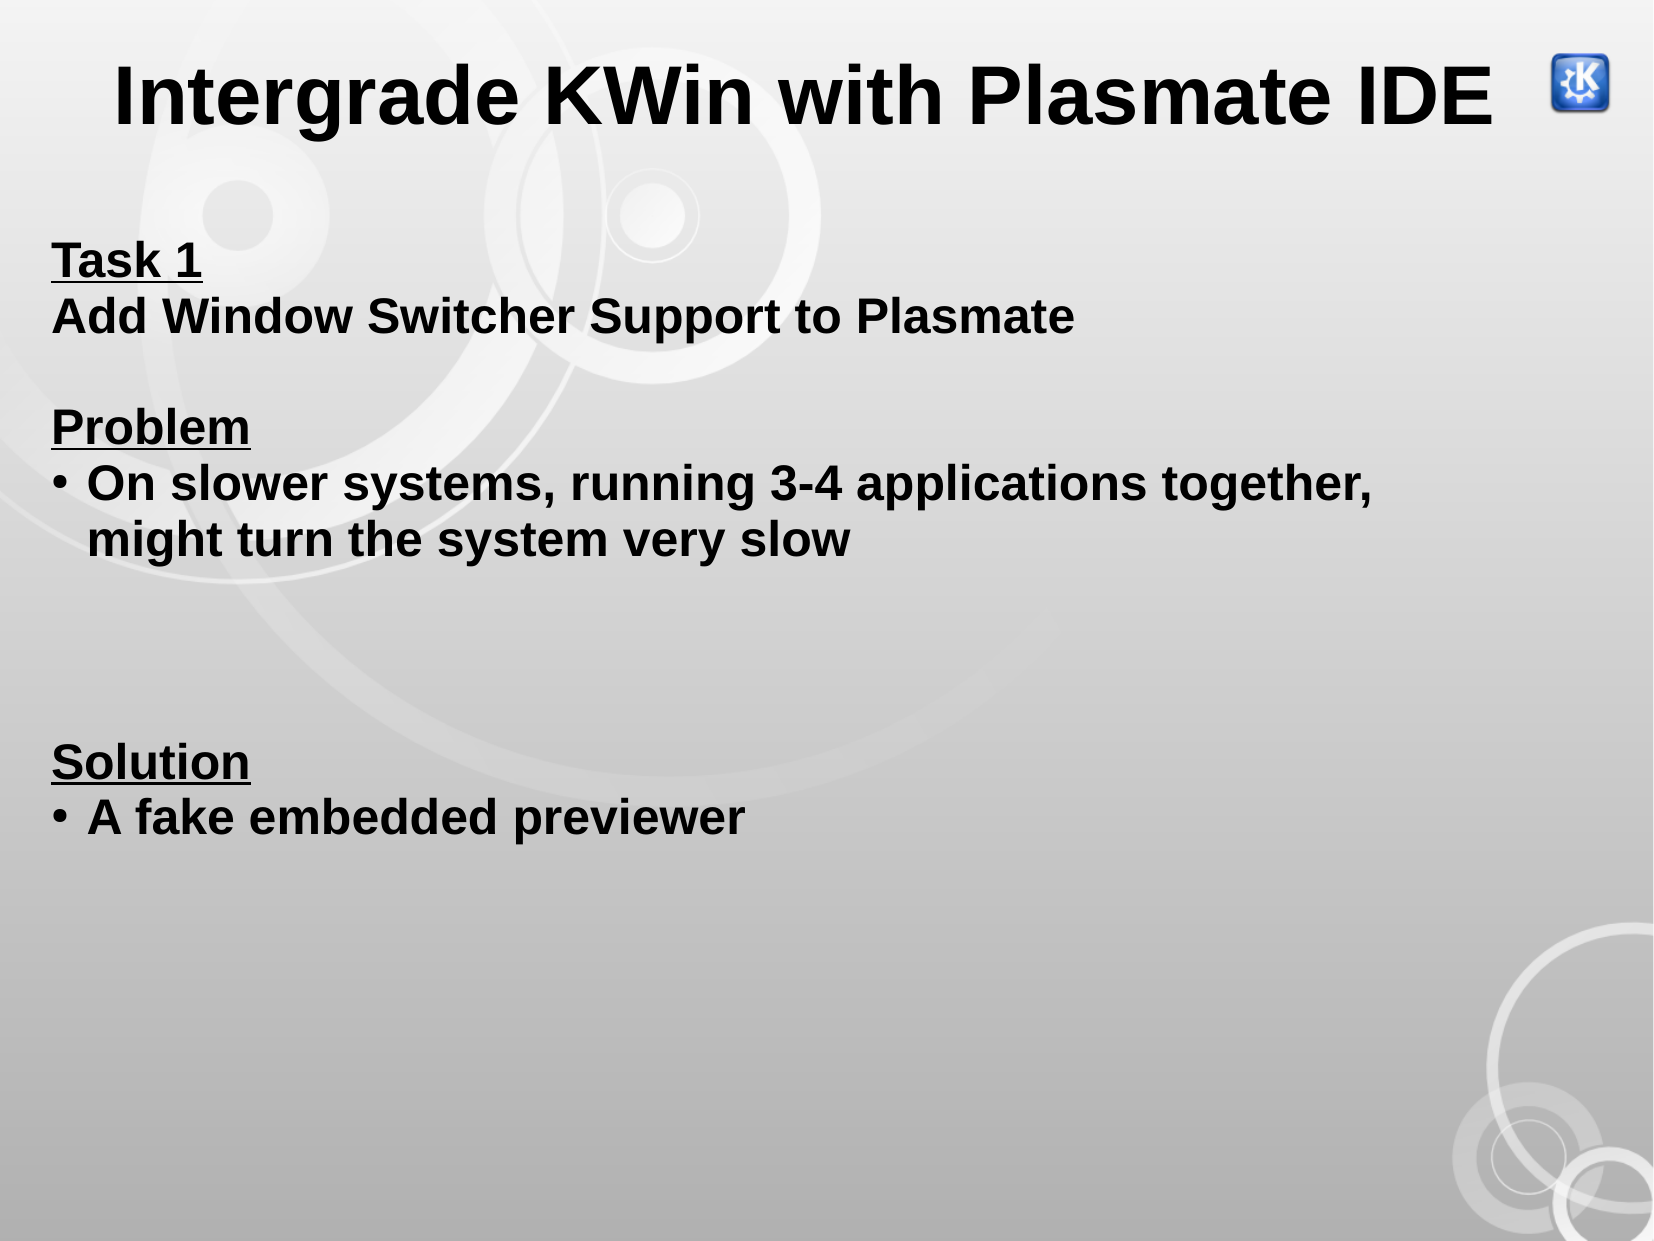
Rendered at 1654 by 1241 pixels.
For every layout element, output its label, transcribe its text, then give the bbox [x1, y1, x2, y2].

picture [0, 0, 1654, 1241]
text_box Intergrade KWin with Plasmate IDE [15, 41, 1561, 150]
text_box Task 1 Add Window Switcher Support to Plasmate Problem On slower systems, running 3-4 applications together, might turn the system very slow Solution A fake embedded previewer [36, 225, 1642, 1241]
